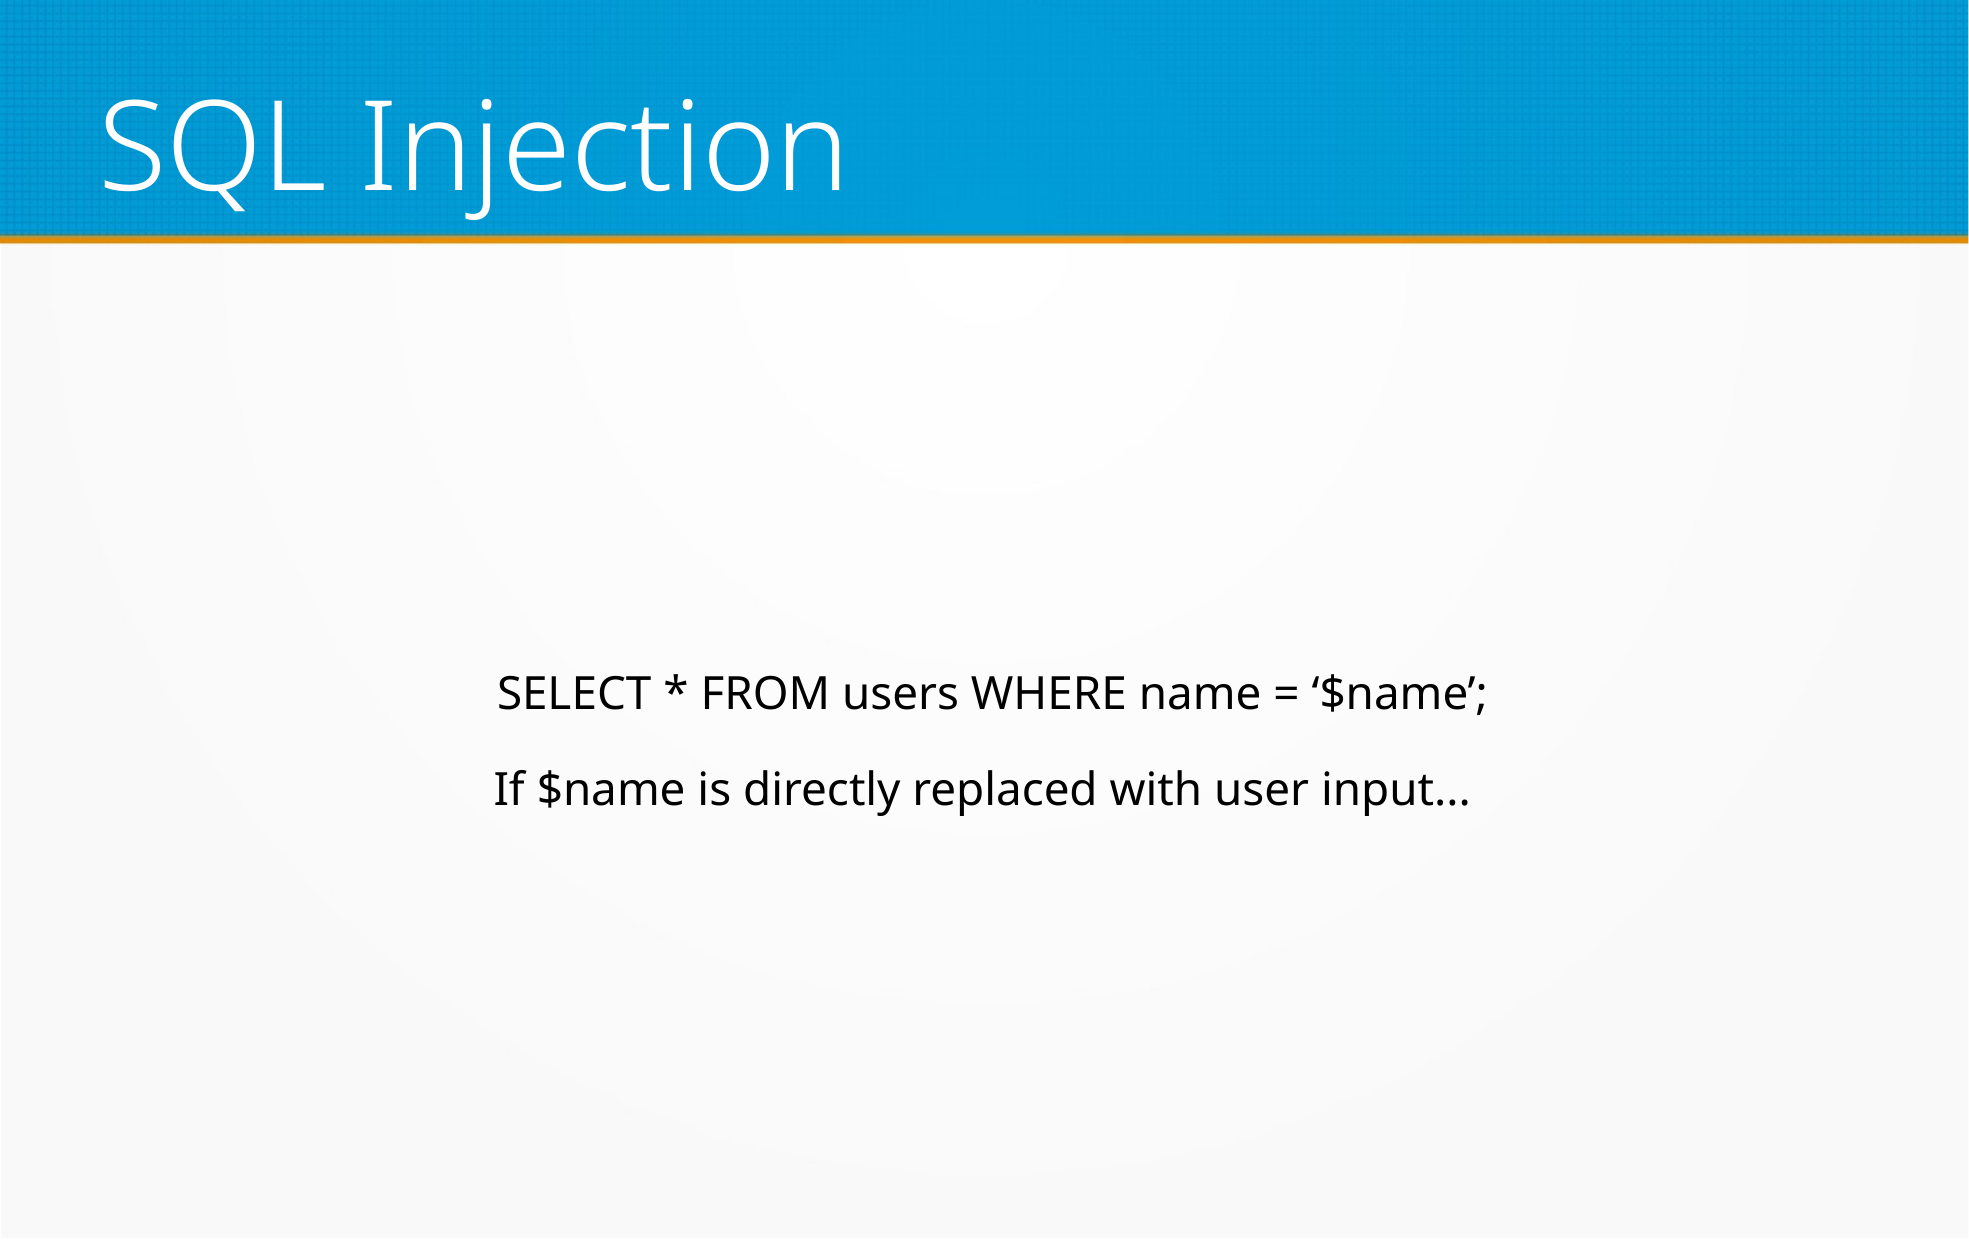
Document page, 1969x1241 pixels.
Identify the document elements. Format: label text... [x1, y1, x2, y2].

picture [0, 233, 1969, 1241]
title SQL Injection [98, 19, 1870, 227]
text_box SELECT * FROM users WHERE name = ‘$name’; [75, 657, 1876, 727]
text_box If $name is directly replaced with user input... [120, 752, 1846, 822]
